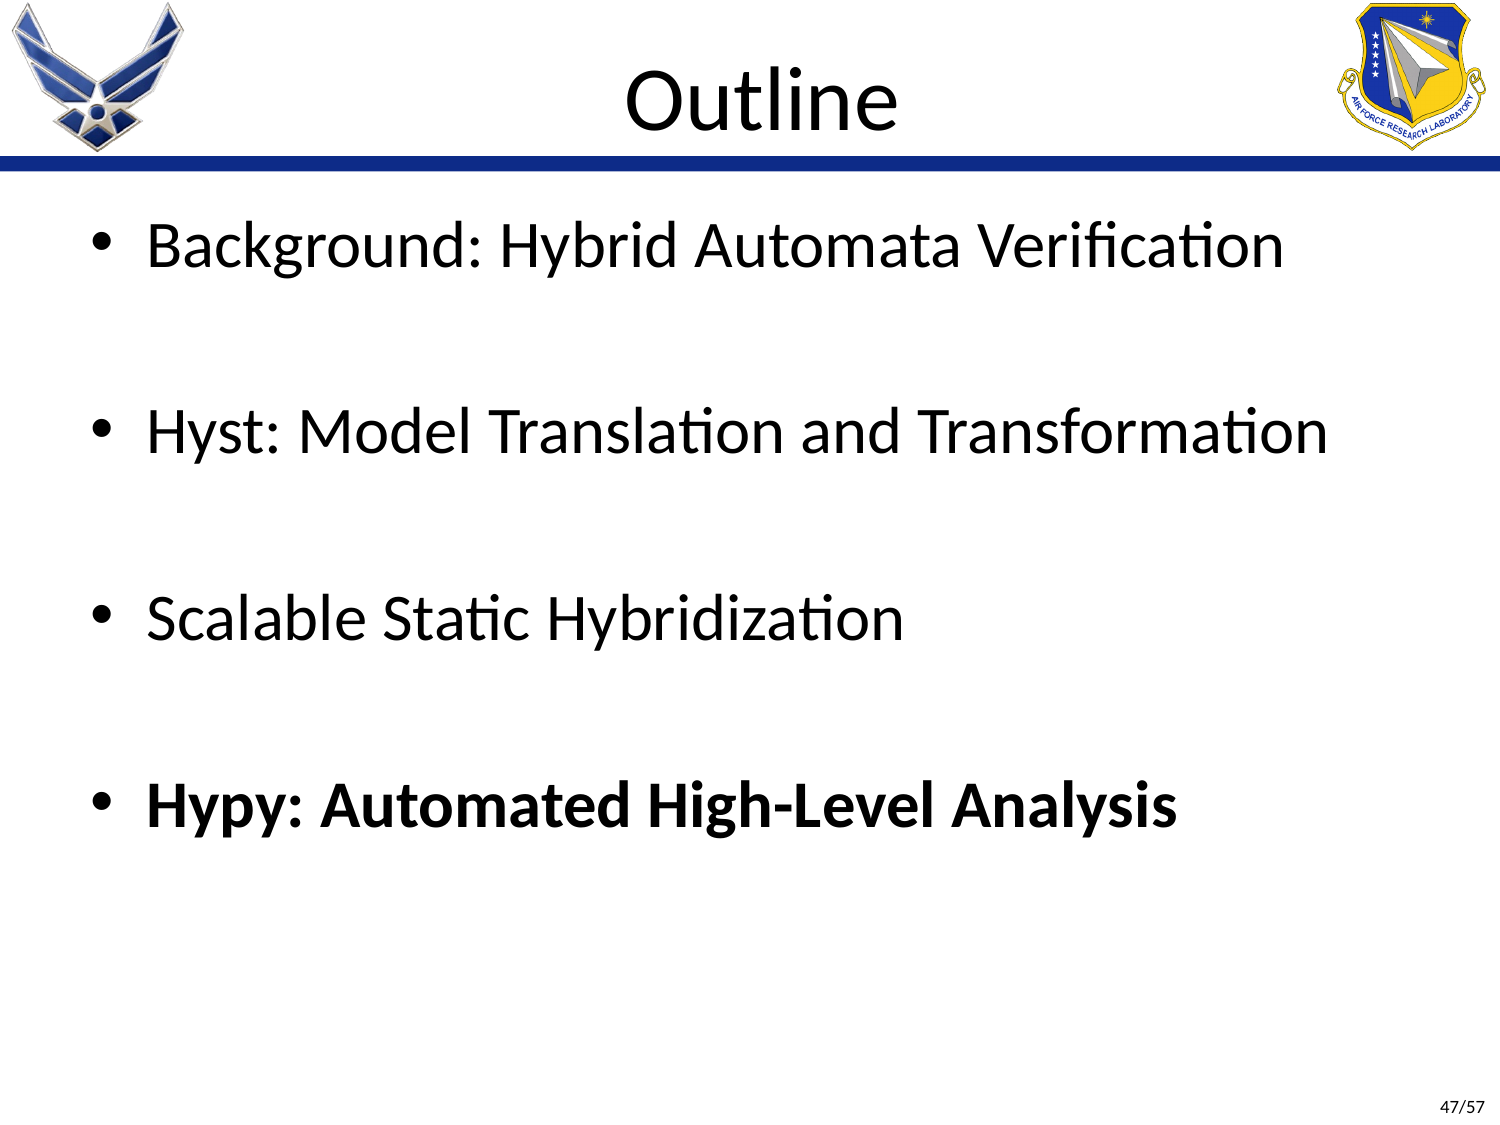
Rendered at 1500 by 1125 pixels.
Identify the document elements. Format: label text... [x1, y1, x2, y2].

title Outline [87, 0, 1438, 188]
picture [1438, 3, 1486, 151]
list Background: Hybrid Automata Verification Hyst: Model Translation and Transformation Scalable Static Hybridization Hypy: Automated High-Level Analysis [75, 192, 1471, 756]
picture [2, 0, 87, 156]
